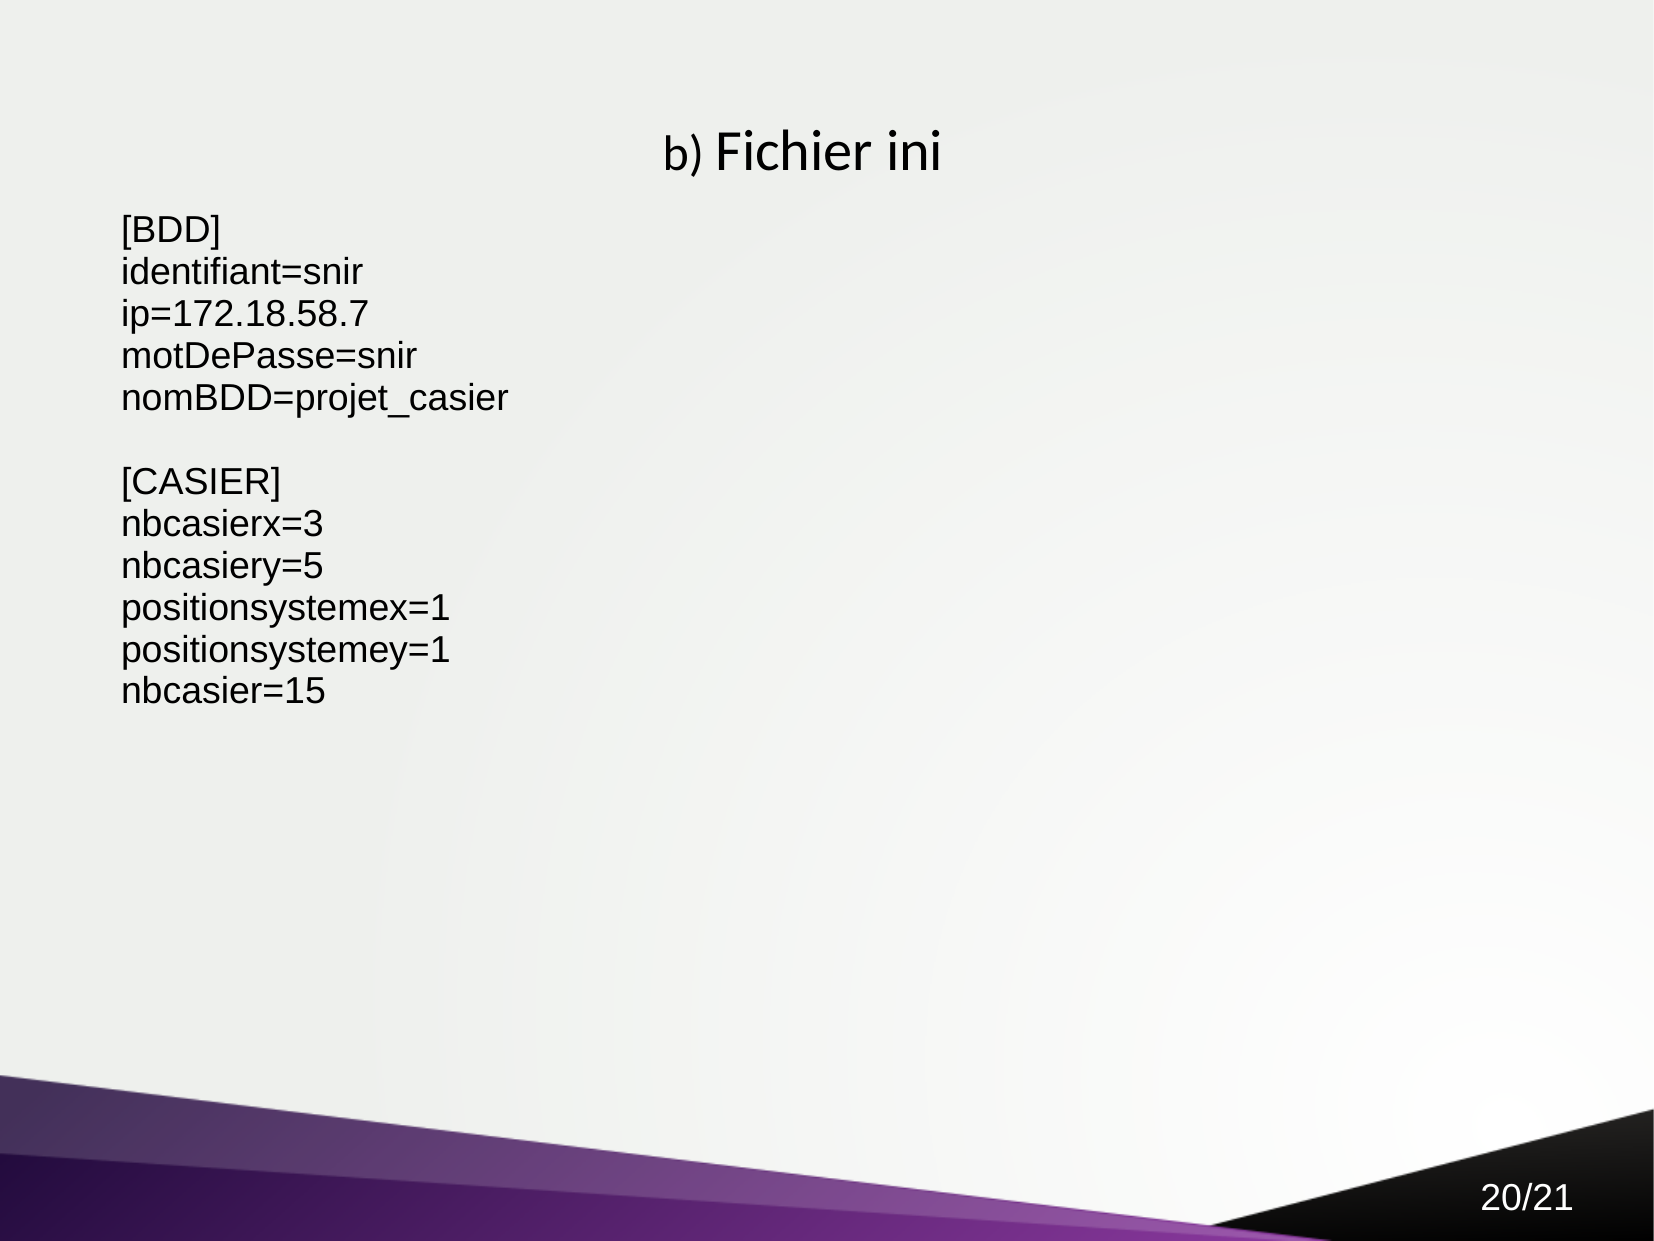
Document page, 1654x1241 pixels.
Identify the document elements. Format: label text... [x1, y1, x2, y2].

picture [0, 0, 1654, 1241]
title b) Fichier ini [59, 44, 1548, 268]
text_box [BDD] identifiant=snir ip=172.18.58.7 motDePasse=snir nomBDD=projet_casier [CASIER] nbcasierx=3 nbcasiery=5 positionsystemex=1 positionsystemey=1 nbcasier=15 [106, 200, 556, 945]
text_box <numéro>/21 [1465, 1169, 1654, 1240]
